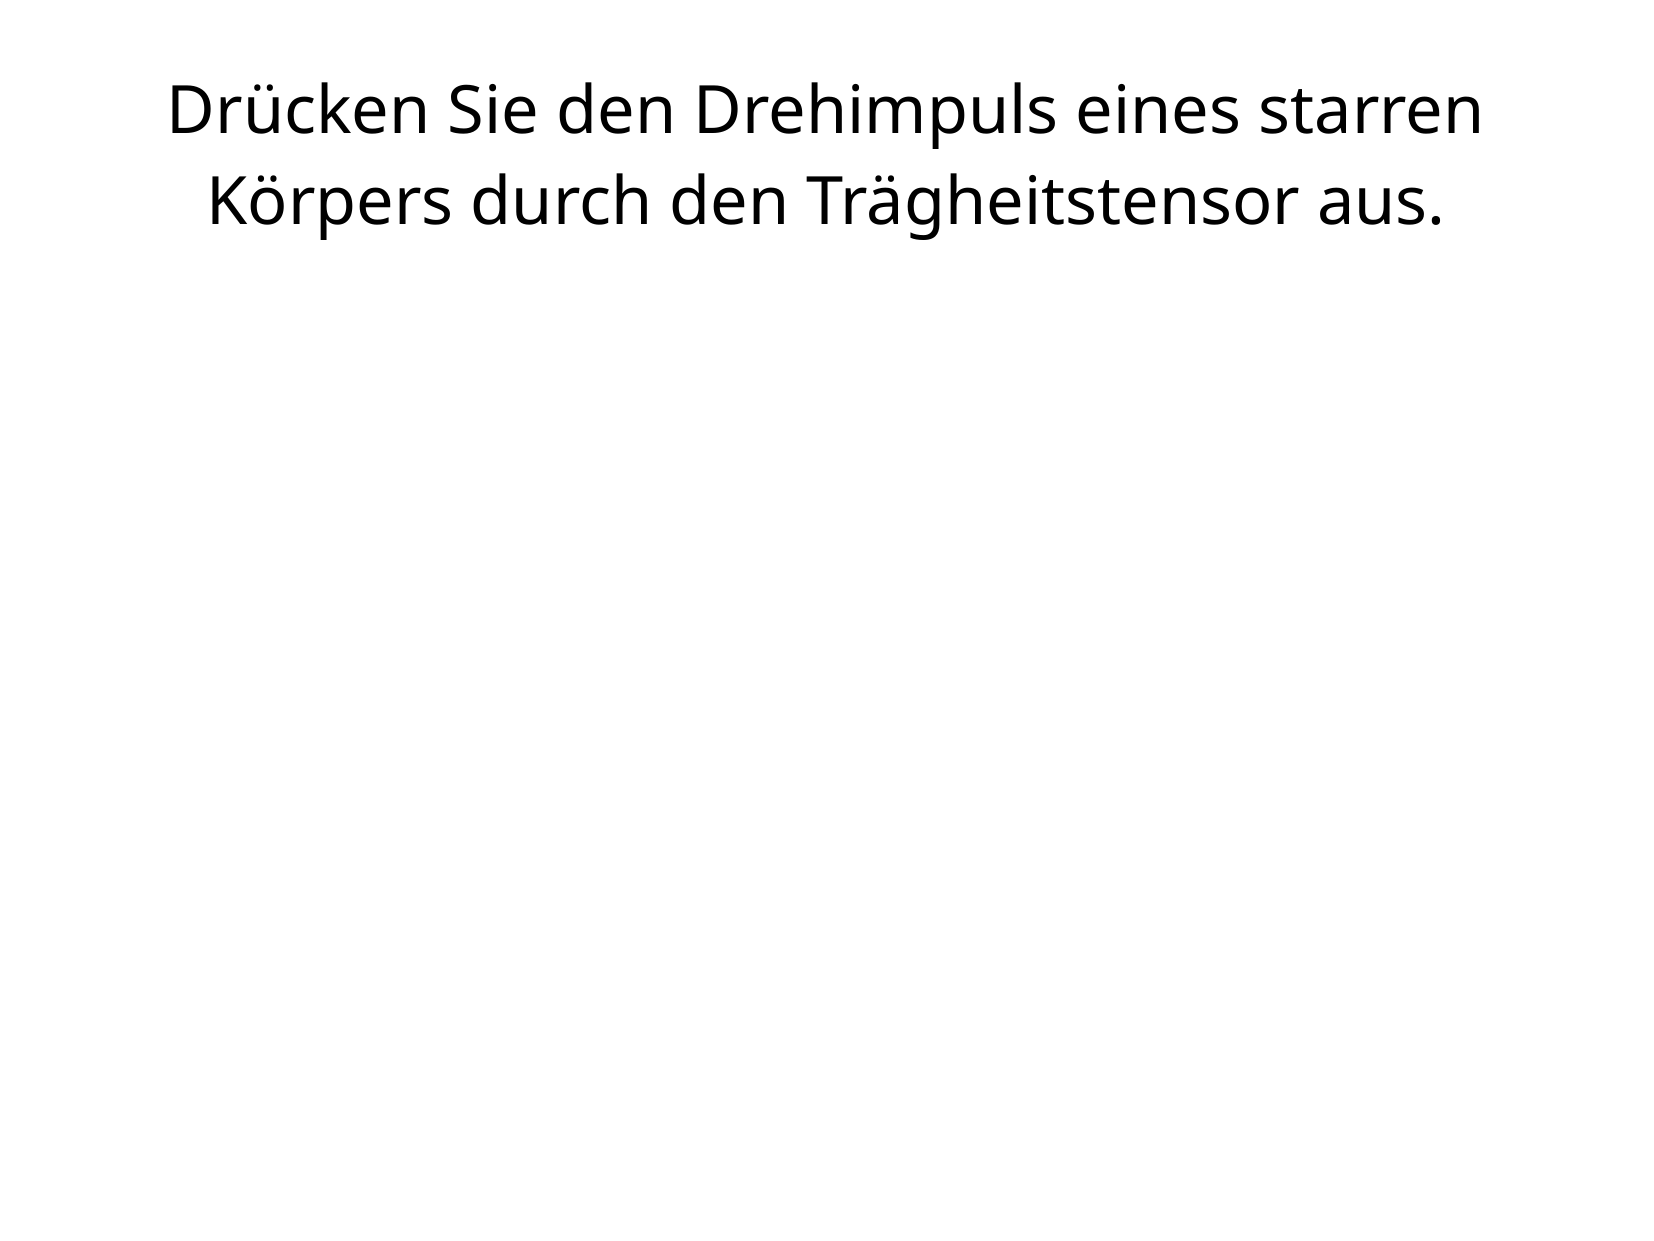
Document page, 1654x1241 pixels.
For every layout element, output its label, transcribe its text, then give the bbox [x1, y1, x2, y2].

title Drücken Sie den Drehimpuls eines starren Körpers durch den Trägheitstensor aus. [82, 49, 1571, 257]
